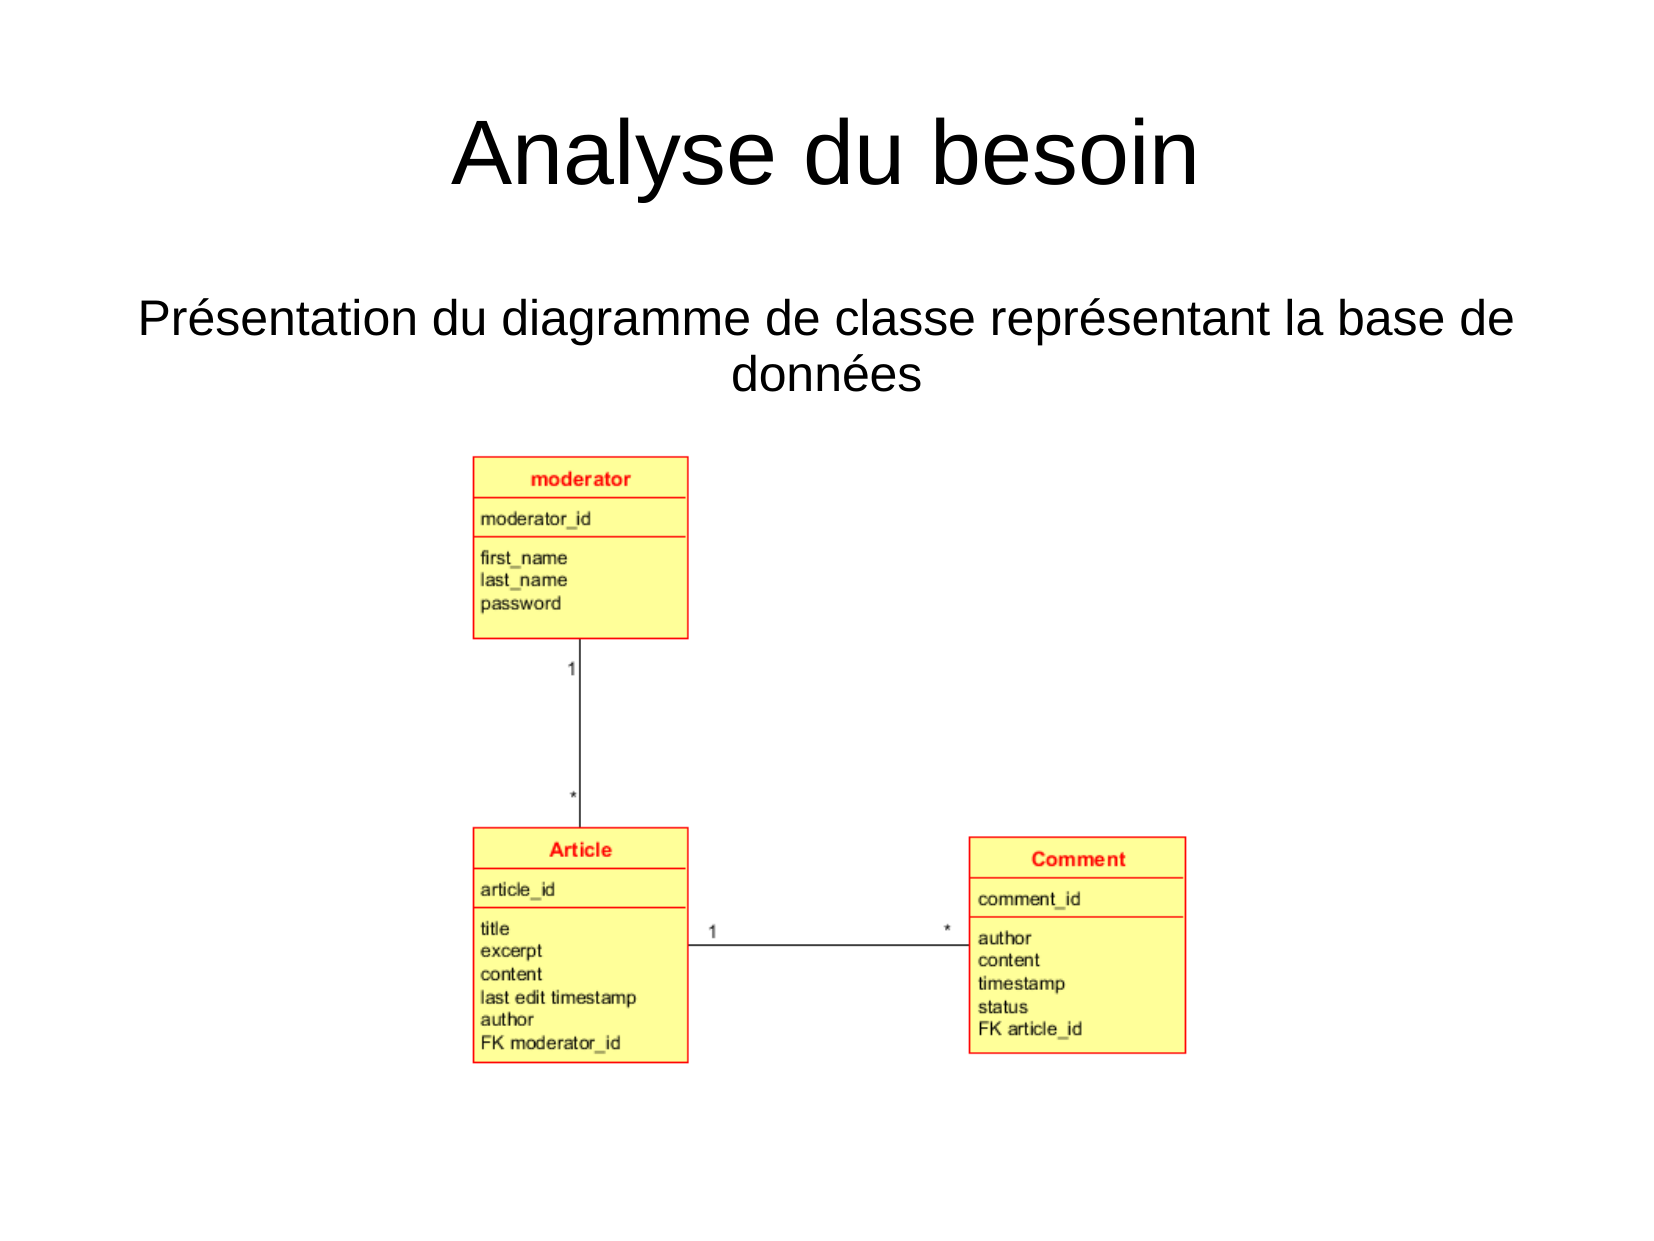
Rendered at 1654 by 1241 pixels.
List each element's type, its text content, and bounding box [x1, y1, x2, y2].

picture [448, 433, 1210, 1087]
list Présentation du diagramme de classe représentant la base de données [82, 290, 1571, 1109]
title Analyse du besoin [82, 49, 1571, 257]
